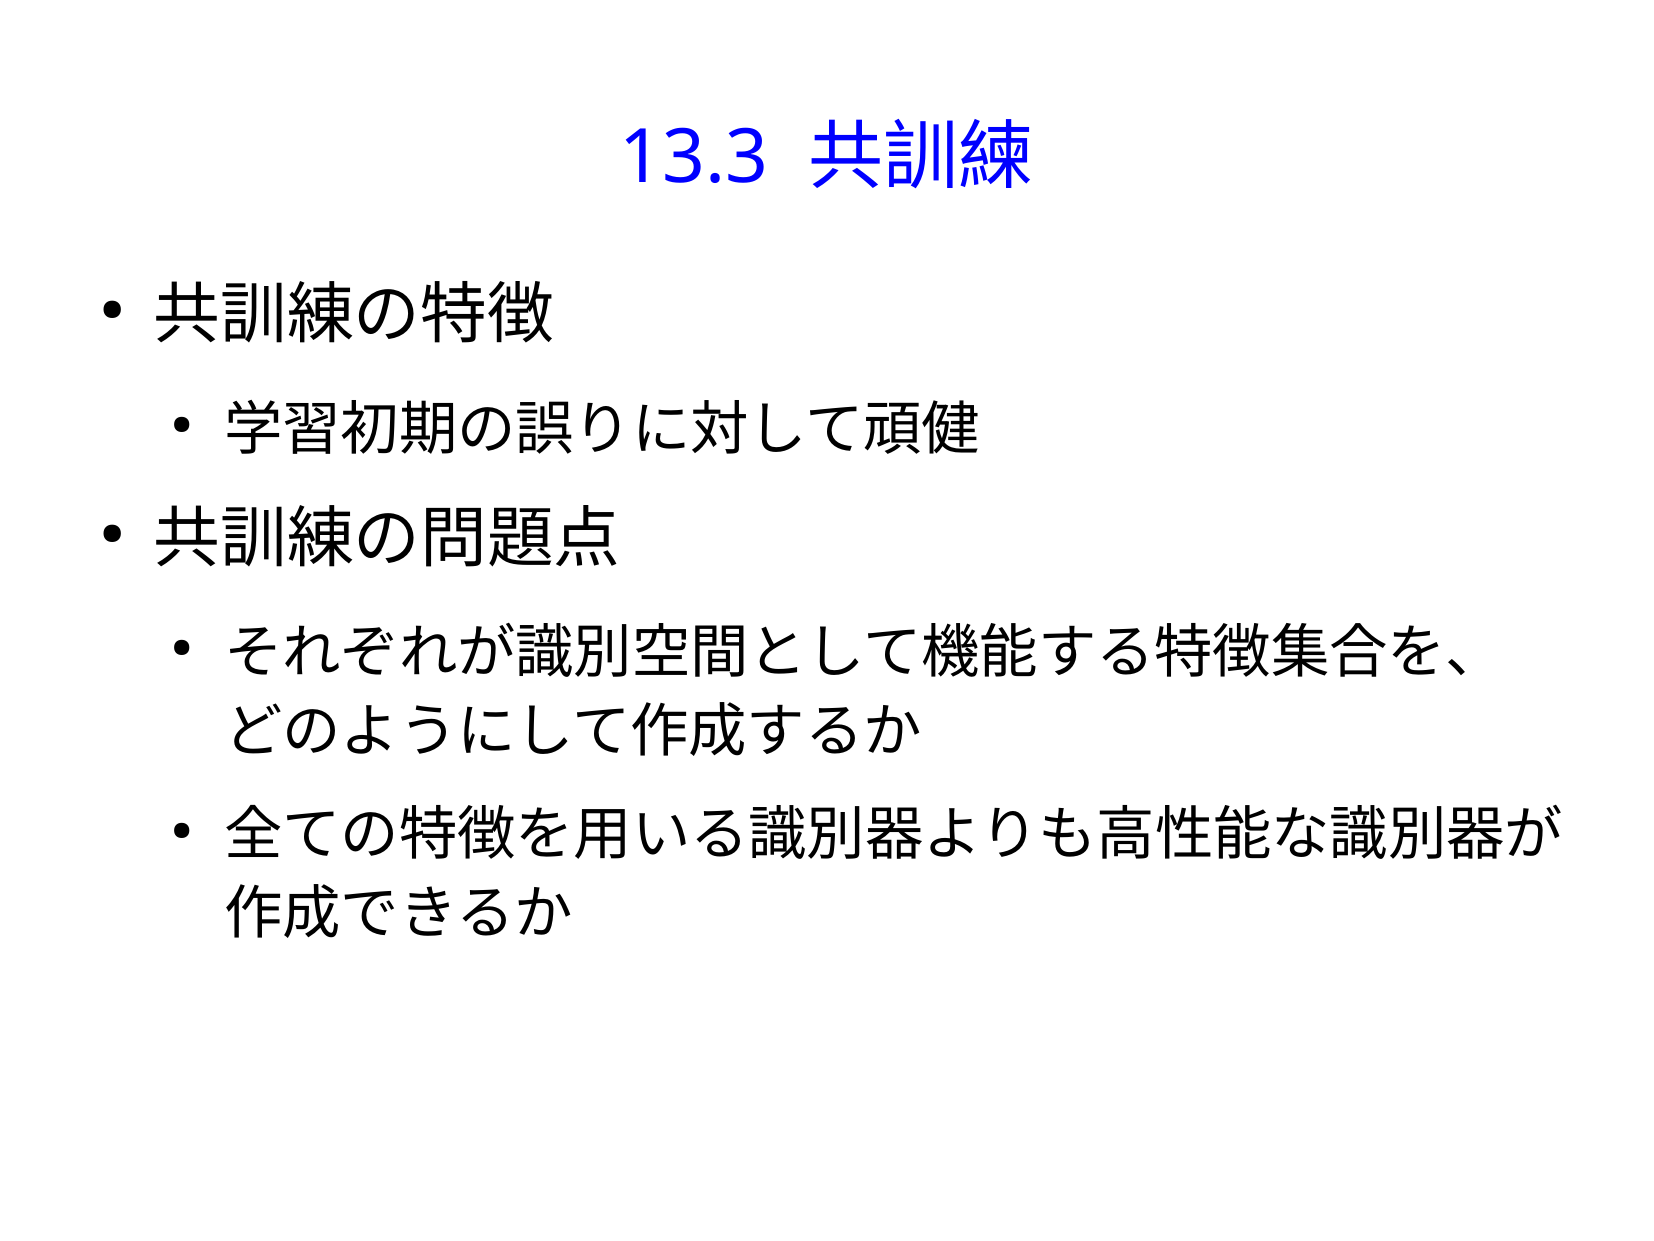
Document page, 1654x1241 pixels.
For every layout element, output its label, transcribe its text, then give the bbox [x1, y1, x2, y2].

list 共訓練の特徴 学習初期の誤りに対して頑健 共訓練の問題点 それぞれが識別空間として機能する特徴集合を、 どのようにして作成するか 全ての特徴を用いる識別器よりも高性能な識別器が作成できるか [82, 266, 1571, 1011]
title 13.3 共訓練 [82, 49, 1571, 257]
